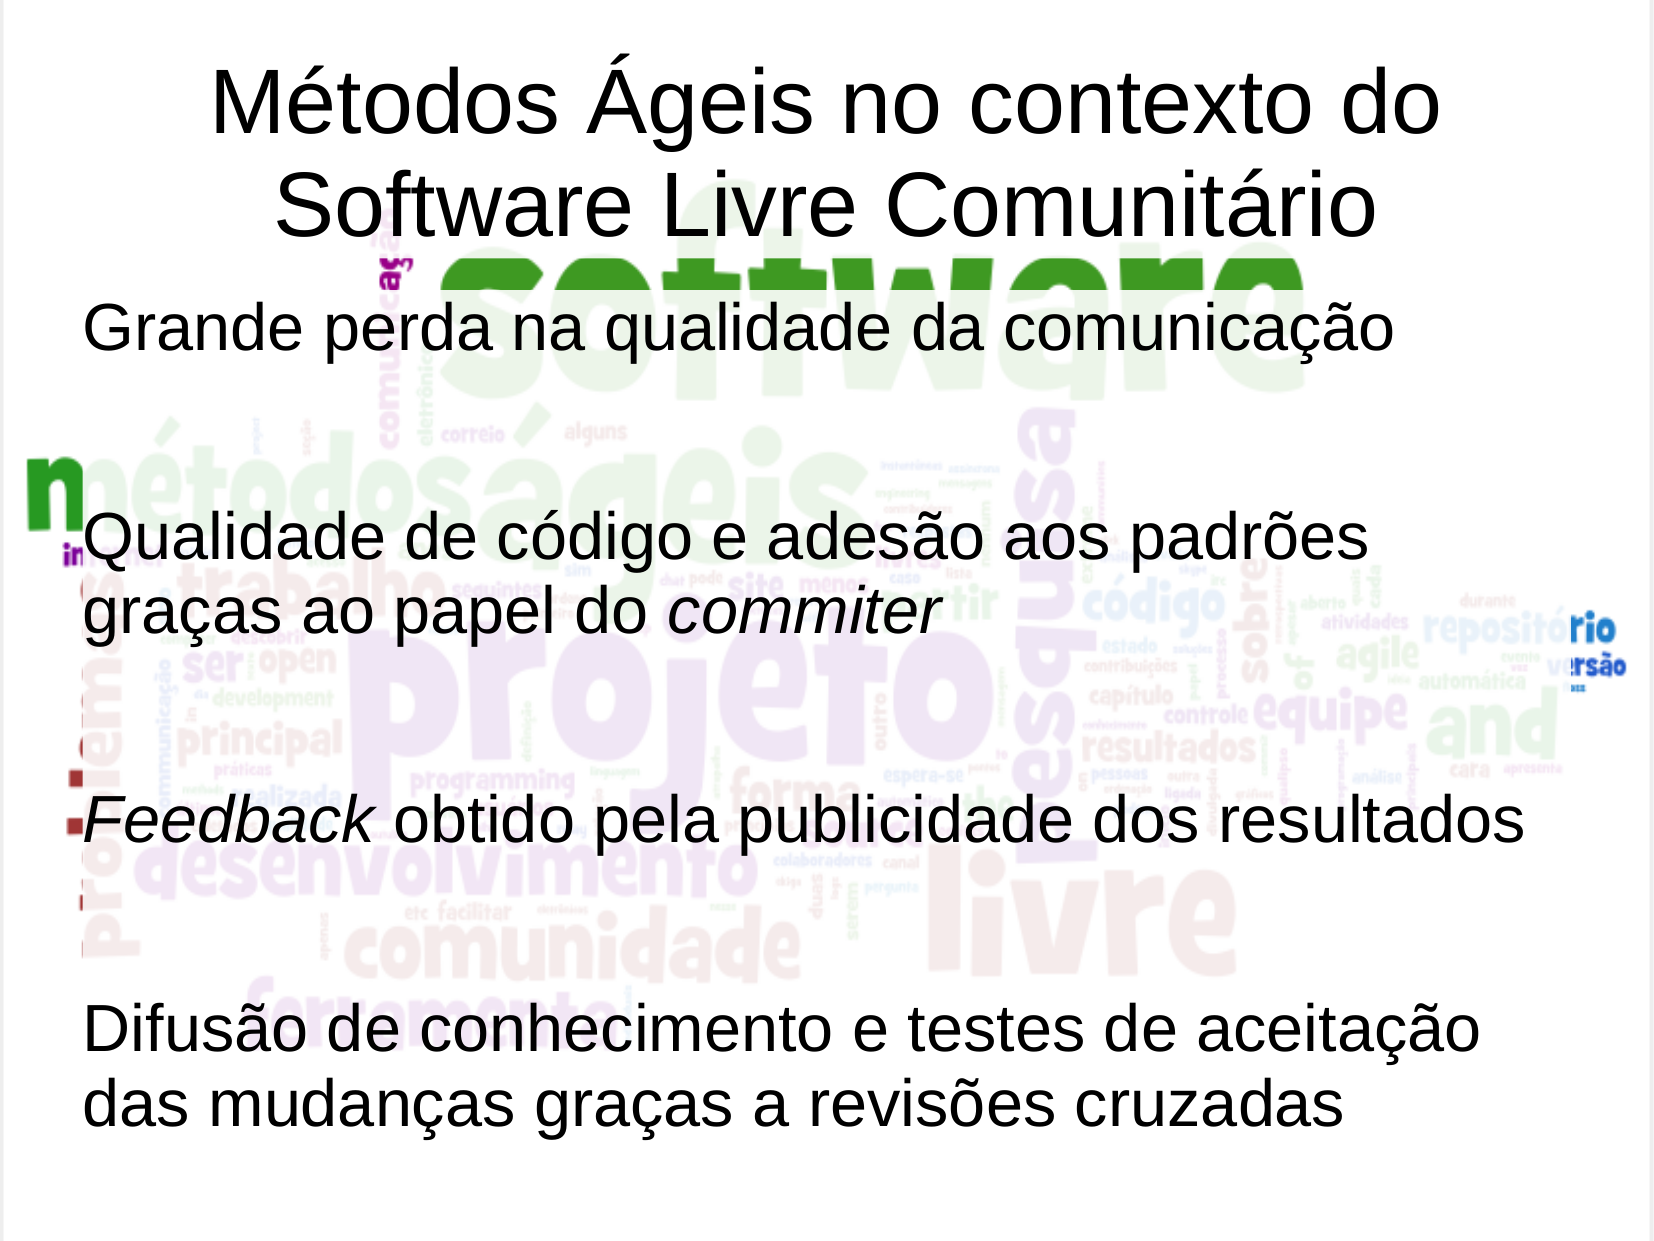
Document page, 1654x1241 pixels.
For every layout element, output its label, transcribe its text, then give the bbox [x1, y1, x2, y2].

title Métodos Ágeis no contexto do Software Livre Comunitário [82, 47, 1571, 259]
picture [0, 0, 1654, 1241]
list Grande perda na qualidade da comunicação Qualidade de código e adesão aos padrões graças ao papel do commiter Feedback obtido pela publicidade dos resultados Difusão de conhecimento e testes de aceitação das mudanças graças a revisões cruzadas [82, 290, 1571, 1159]
